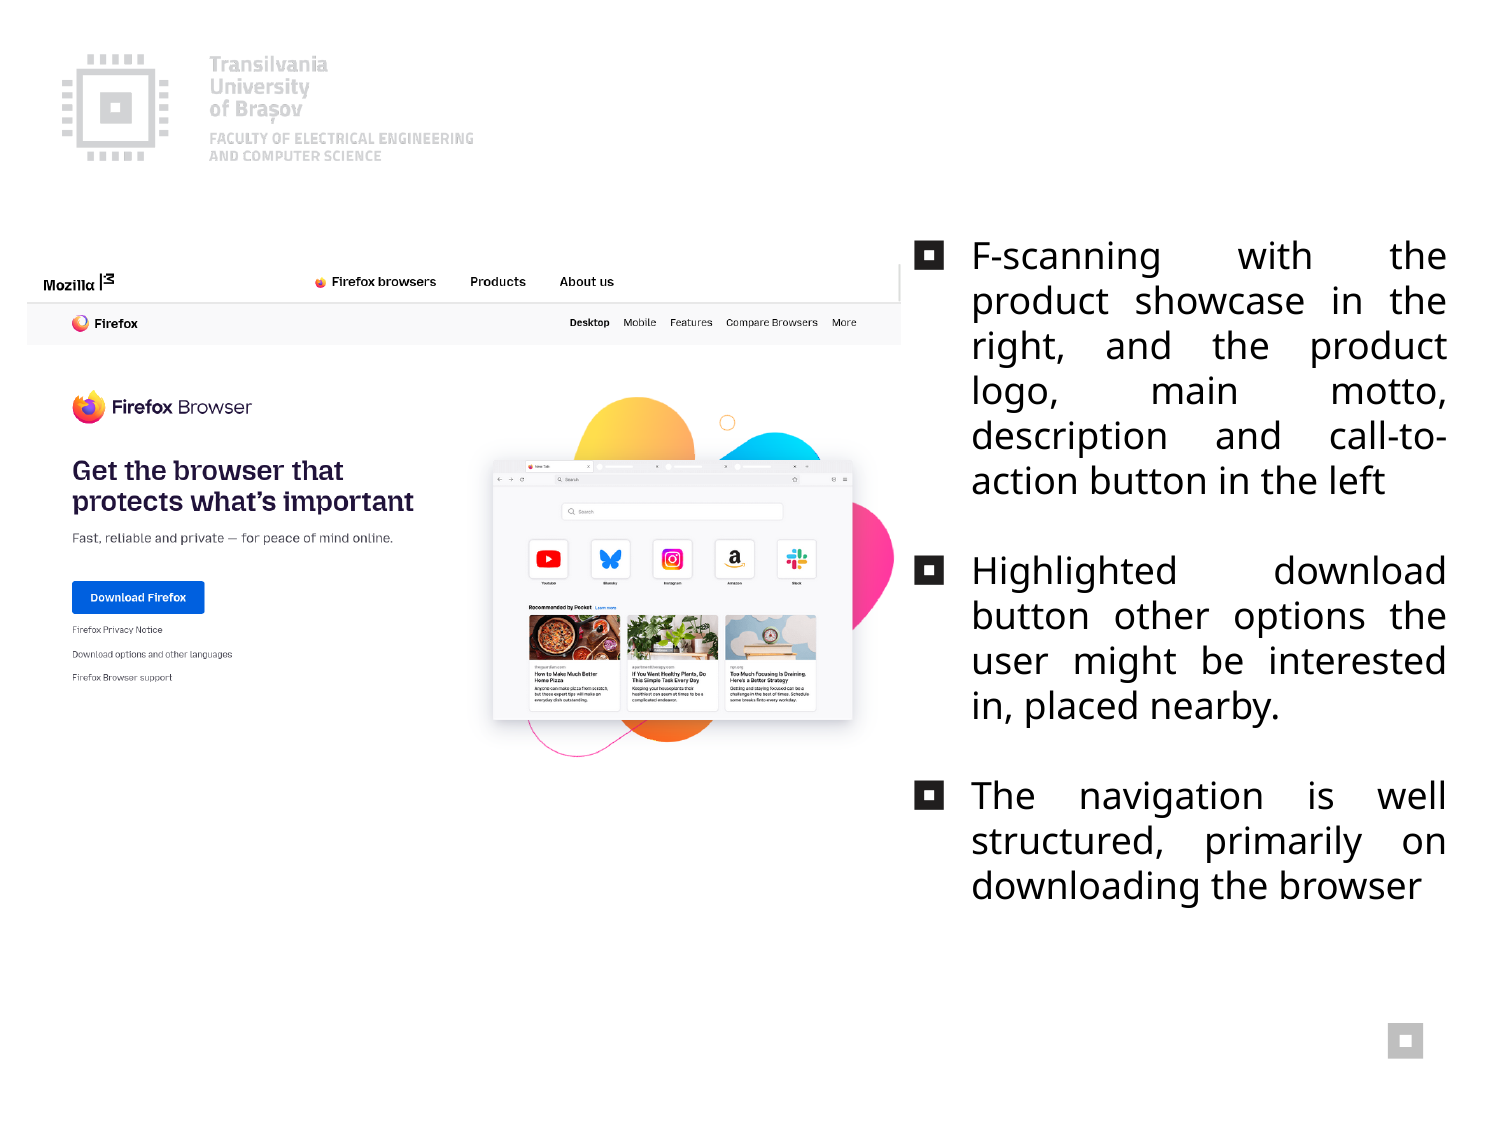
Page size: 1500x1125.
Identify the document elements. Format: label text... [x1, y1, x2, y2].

picture [27, 262, 901, 772]
text_box F-scanning with the product showcase in the right, and the product logo, main motto, description and call-to-action button in the left Highlighted download button other options the user might be interested in, placed nearby. The navigation is well structured, primarily on downloading the browser [899, 224, 1463, 915]
text_box [1387, 1023, 1424, 1059]
picture [62, 54, 473, 161]
picture [914, 240, 944, 270]
picture [914, 555, 944, 585]
picture [914, 780, 944, 810]
